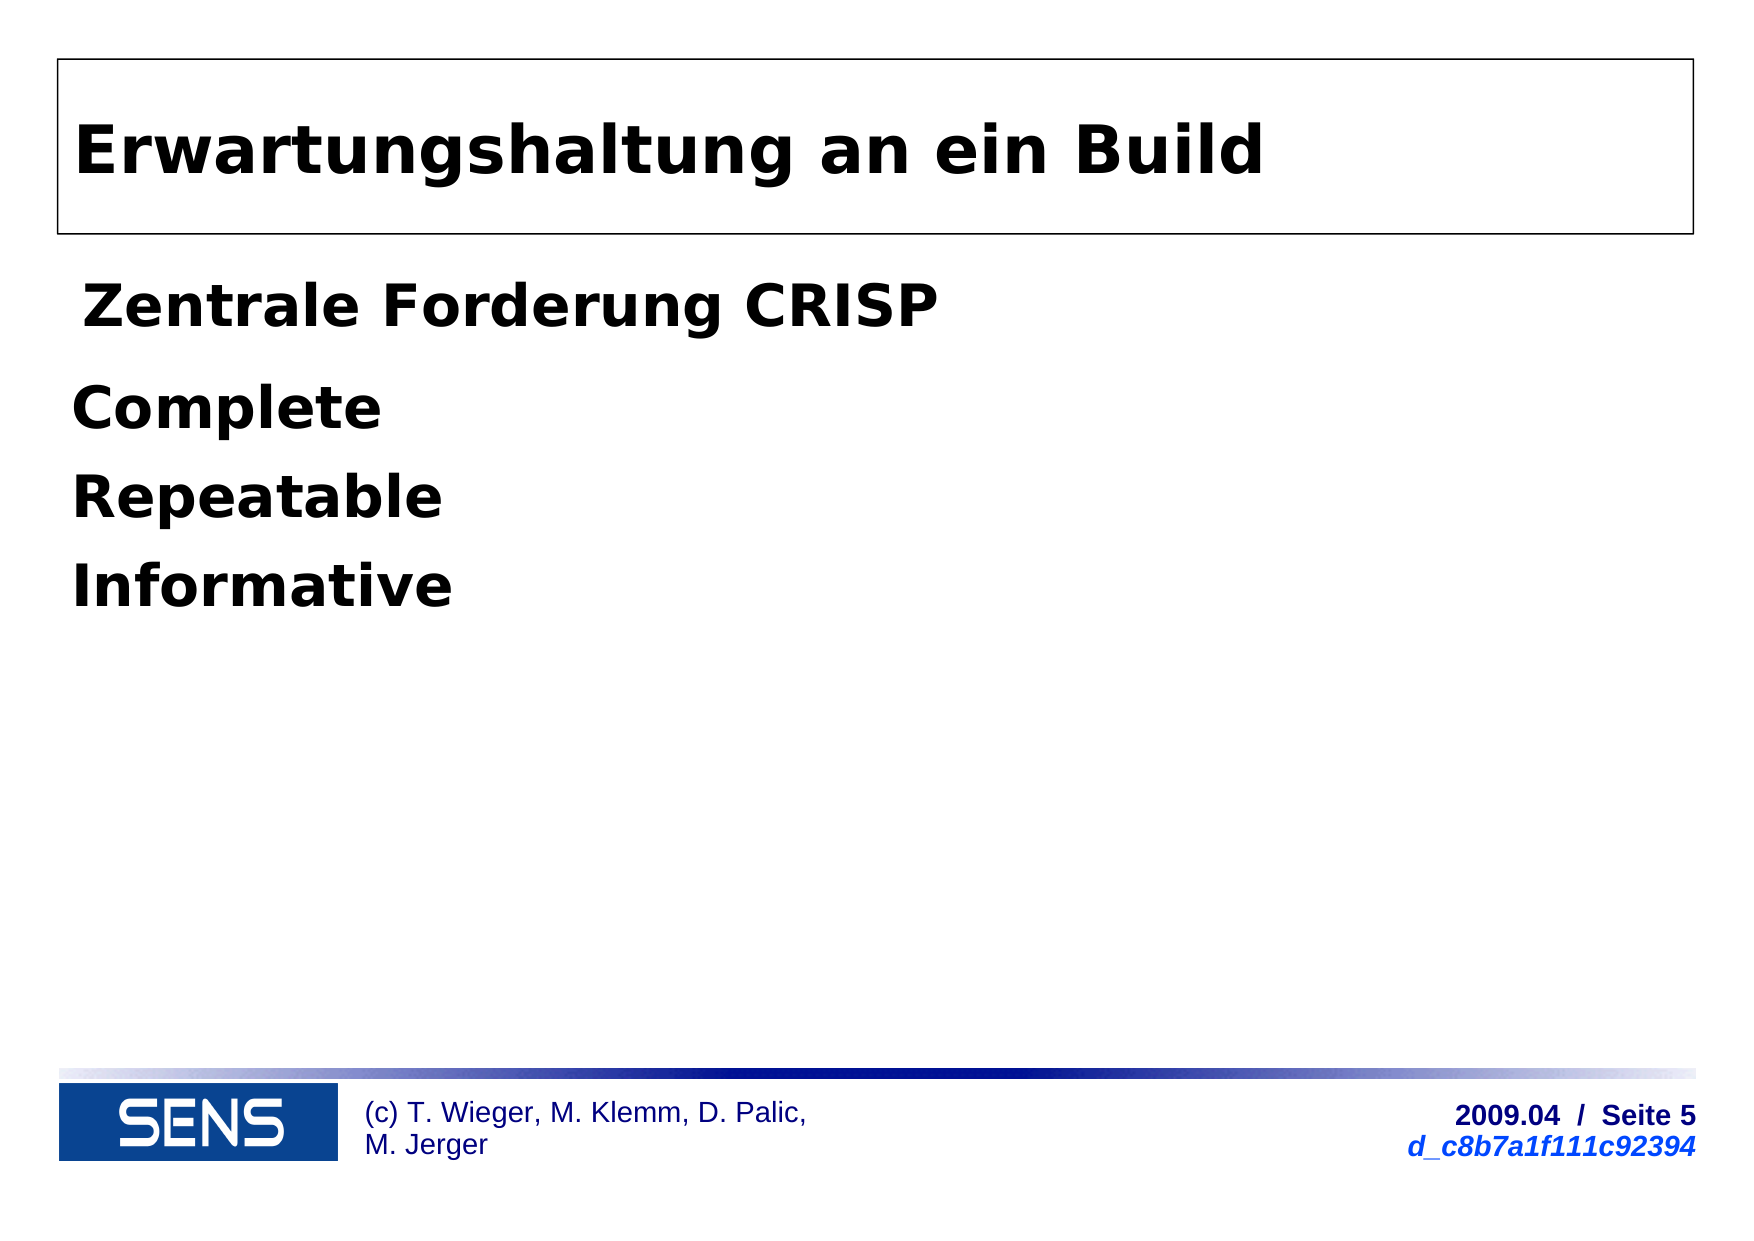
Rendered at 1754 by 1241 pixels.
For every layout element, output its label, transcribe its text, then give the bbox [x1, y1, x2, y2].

picture [59, 1068, 1696, 1079]
list Zentrale Forderung CRISP Complete Repeatable Informative [71, 272, 1693, 1038]
title Erwartungshaltung an ein Build [73, 61, 1693, 241]
picture [59, 1083, 338, 1161]
